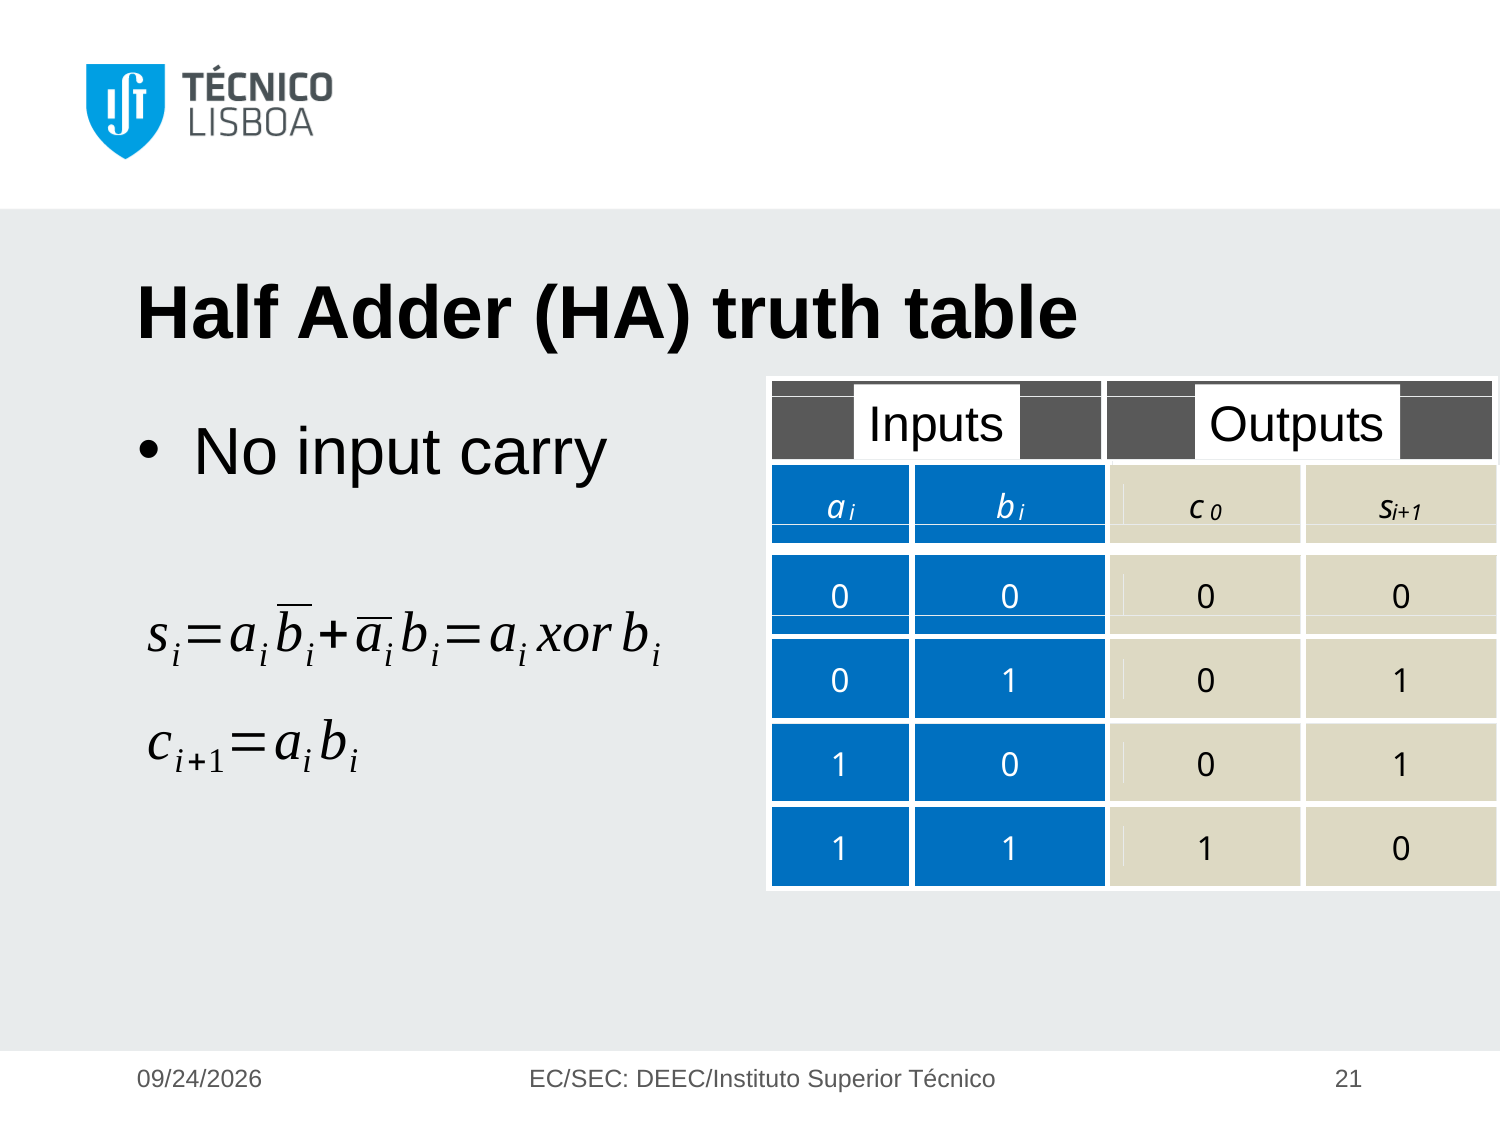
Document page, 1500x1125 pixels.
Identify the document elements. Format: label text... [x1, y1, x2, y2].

title Half Adder (HA) truth table [121, 237, 1378, 381]
chart [139, 708, 366, 781]
slide_number 10/09/2018 [121, 1052, 425, 1103]
text_box Outputs [1195, 384, 1401, 460]
text_box Inputs [853, 384, 1020, 460]
footer EC/SEC: DEEC/Instituto Superior Técnico [512, 1052, 1021, 1103]
list No input carry [121, 400, 1378, 1005]
picture [0, 0, 1500, 1125]
chart [139, 601, 668, 674]
slide_number 1 [1077, 1052, 1378, 1103]
